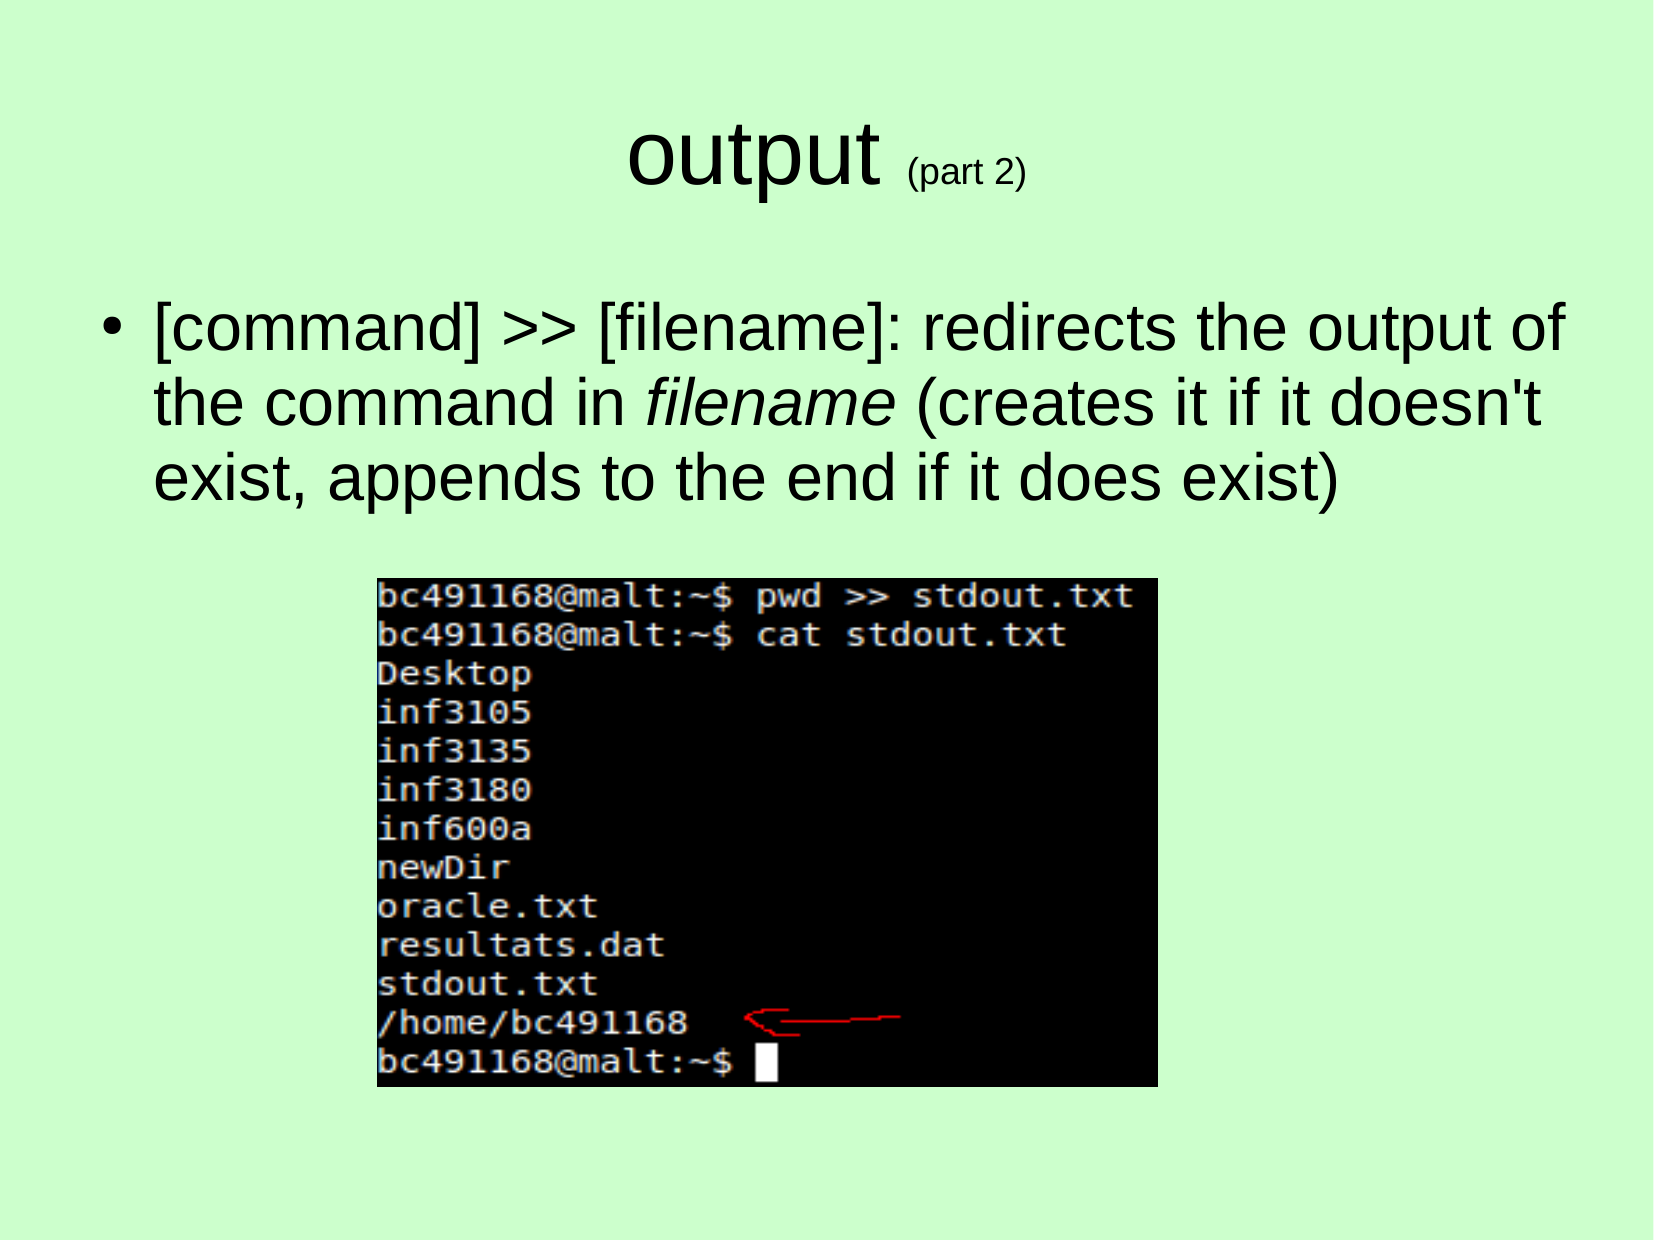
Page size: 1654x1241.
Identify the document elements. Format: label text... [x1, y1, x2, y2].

list [command] >> [filename]: redirects the output of the command in filename (creates it if it doesn't exist, appends to the end if it does exist) [82, 290, 1571, 1010]
picture [377, 578, 1158, 1087]
title output (part 2) [82, 49, 1571, 257]
